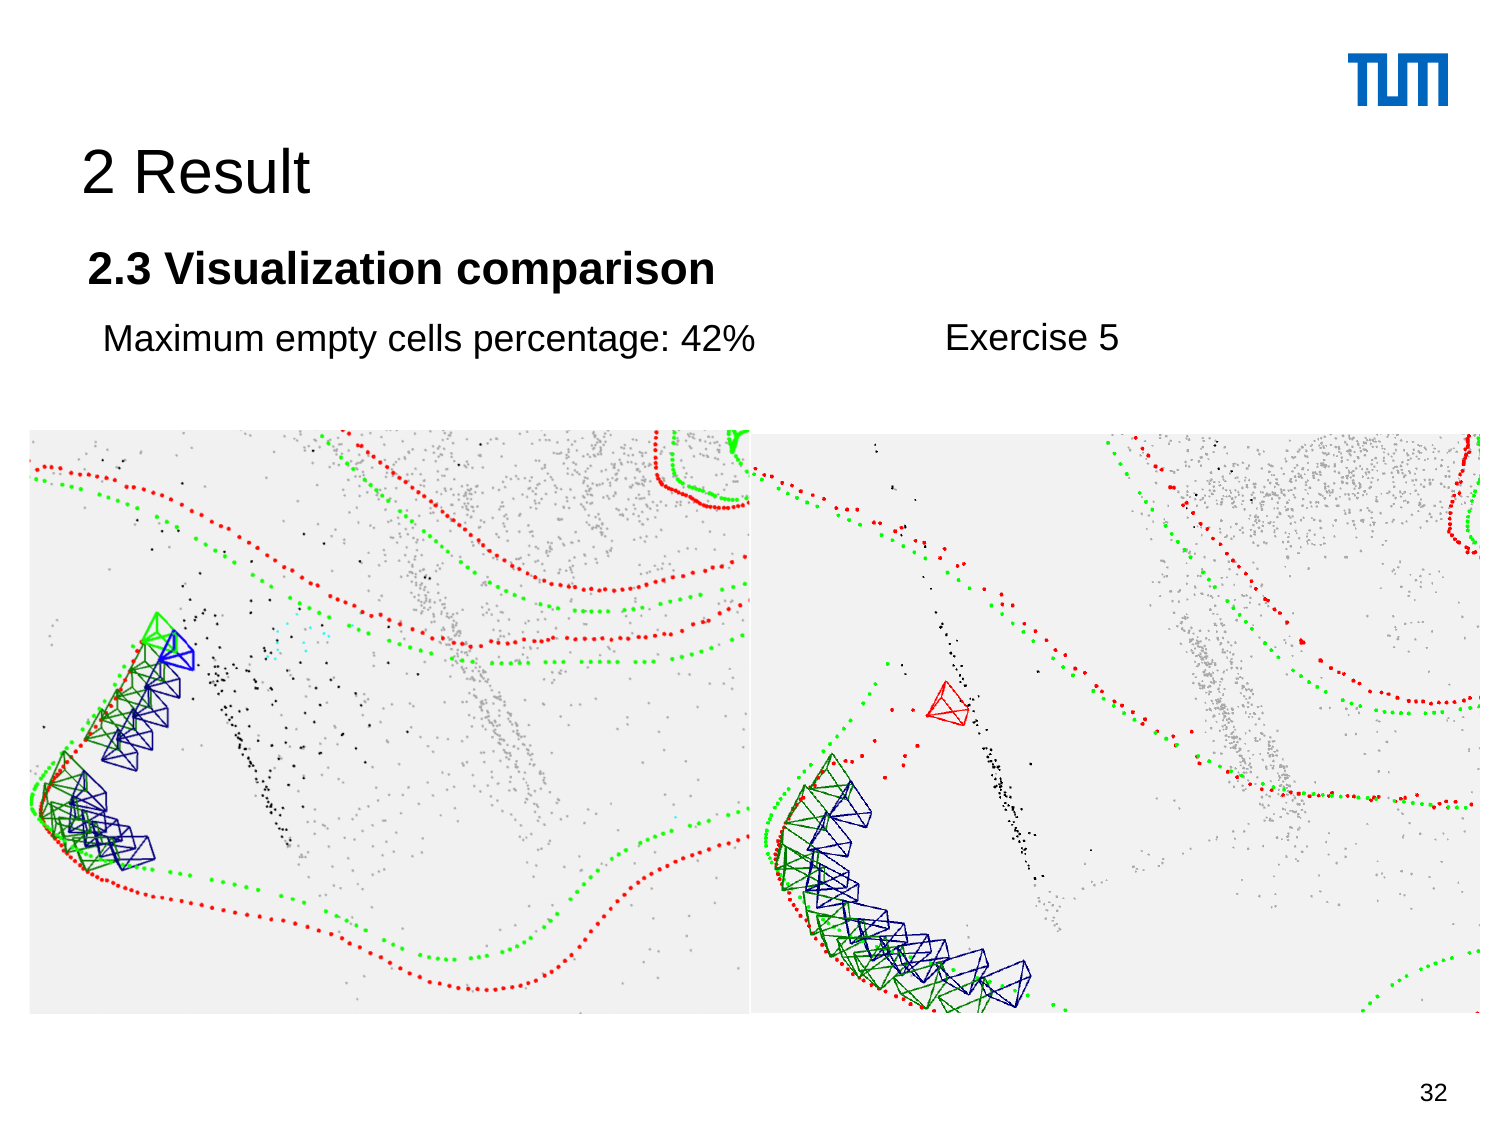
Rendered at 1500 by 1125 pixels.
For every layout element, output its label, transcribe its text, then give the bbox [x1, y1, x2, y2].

text_box Maximum empty cells percentage: 42% [87, 309, 870, 370]
picture [29, 430, 750, 1014]
picture [751, 434, 1480, 1013]
text_box Exercise 5 [930, 309, 1353, 370]
list 2.3 Visualization comparison [87, 231, 1416, 963]
slide_number <number> [1111, 1061, 1448, 1122]
title 2 Result [81, 139, 1110, 207]
